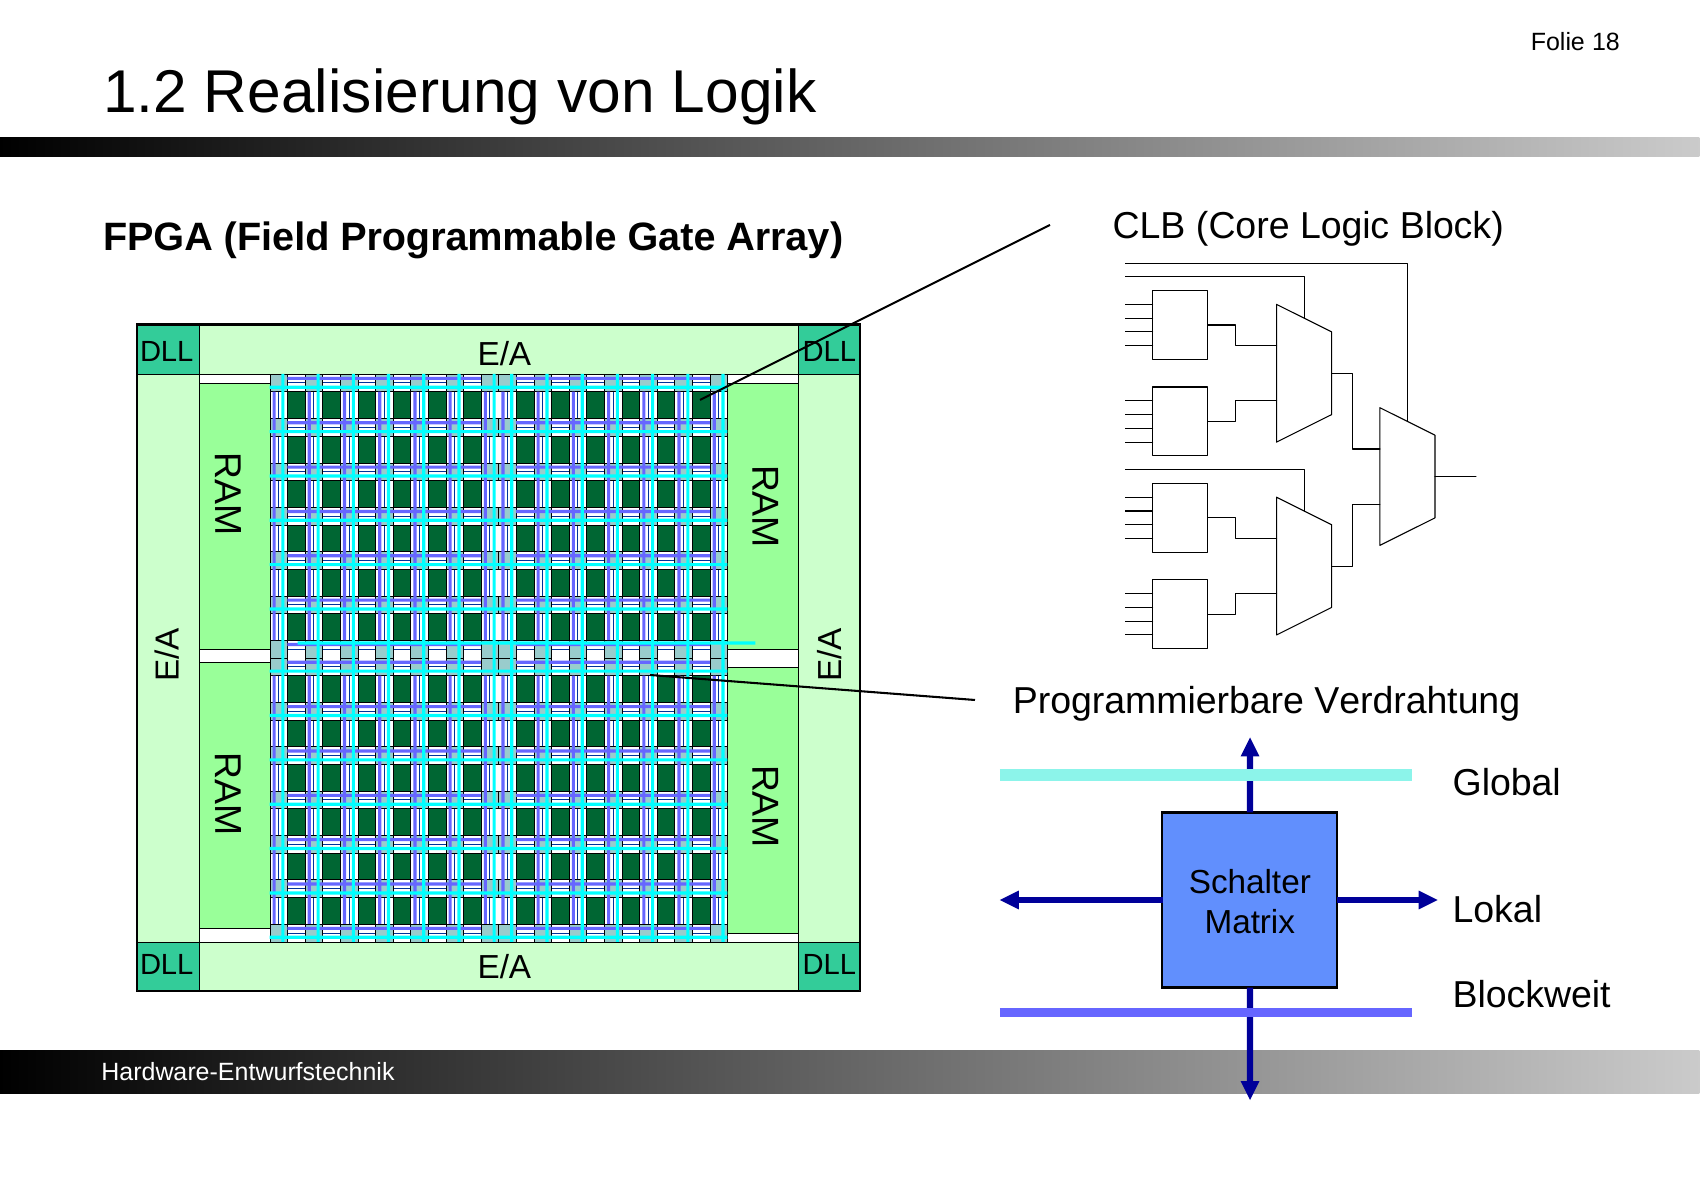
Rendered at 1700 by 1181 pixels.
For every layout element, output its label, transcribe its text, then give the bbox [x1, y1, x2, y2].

text_box DLL [125, 324, 209, 376]
title 1.2 Realisierung von Logik [87, 36, 1421, 142]
text_box Programmierbare Verdrahtung [998, 668, 1536, 729]
text_box Lokal [1437, 877, 1557, 938]
text_box RAM [736, 450, 798, 564]
text_box RAM [199, 737, 261, 851]
text_box E/A [799, 612, 856, 689]
text_box E/A [462, 937, 547, 993]
picture [137, 324, 860, 991]
text_box DLL [787, 324, 871, 376]
picture [1125, 262, 1477, 663]
text_box E/A [462, 324, 547, 381]
text_box RAM [736, 750, 798, 864]
text_box DLL [125, 937, 209, 988]
text_box Blockweit [1437, 962, 1626, 1023]
text_box E/A [137, 612, 193, 697]
list FPGA (Field Programmable Gate Array) [87, 202, 1613, 1022]
text_box RAM [199, 437, 261, 551]
text_box Global [1437, 749, 1576, 811]
text_box DLL [787, 937, 871, 988]
text_box CLB (Core Logic Block) [1097, 193, 1519, 254]
text_box Schalter Matrix [1162, 812, 1338, 988]
text_box E/A [799, 688, 856, 697]
